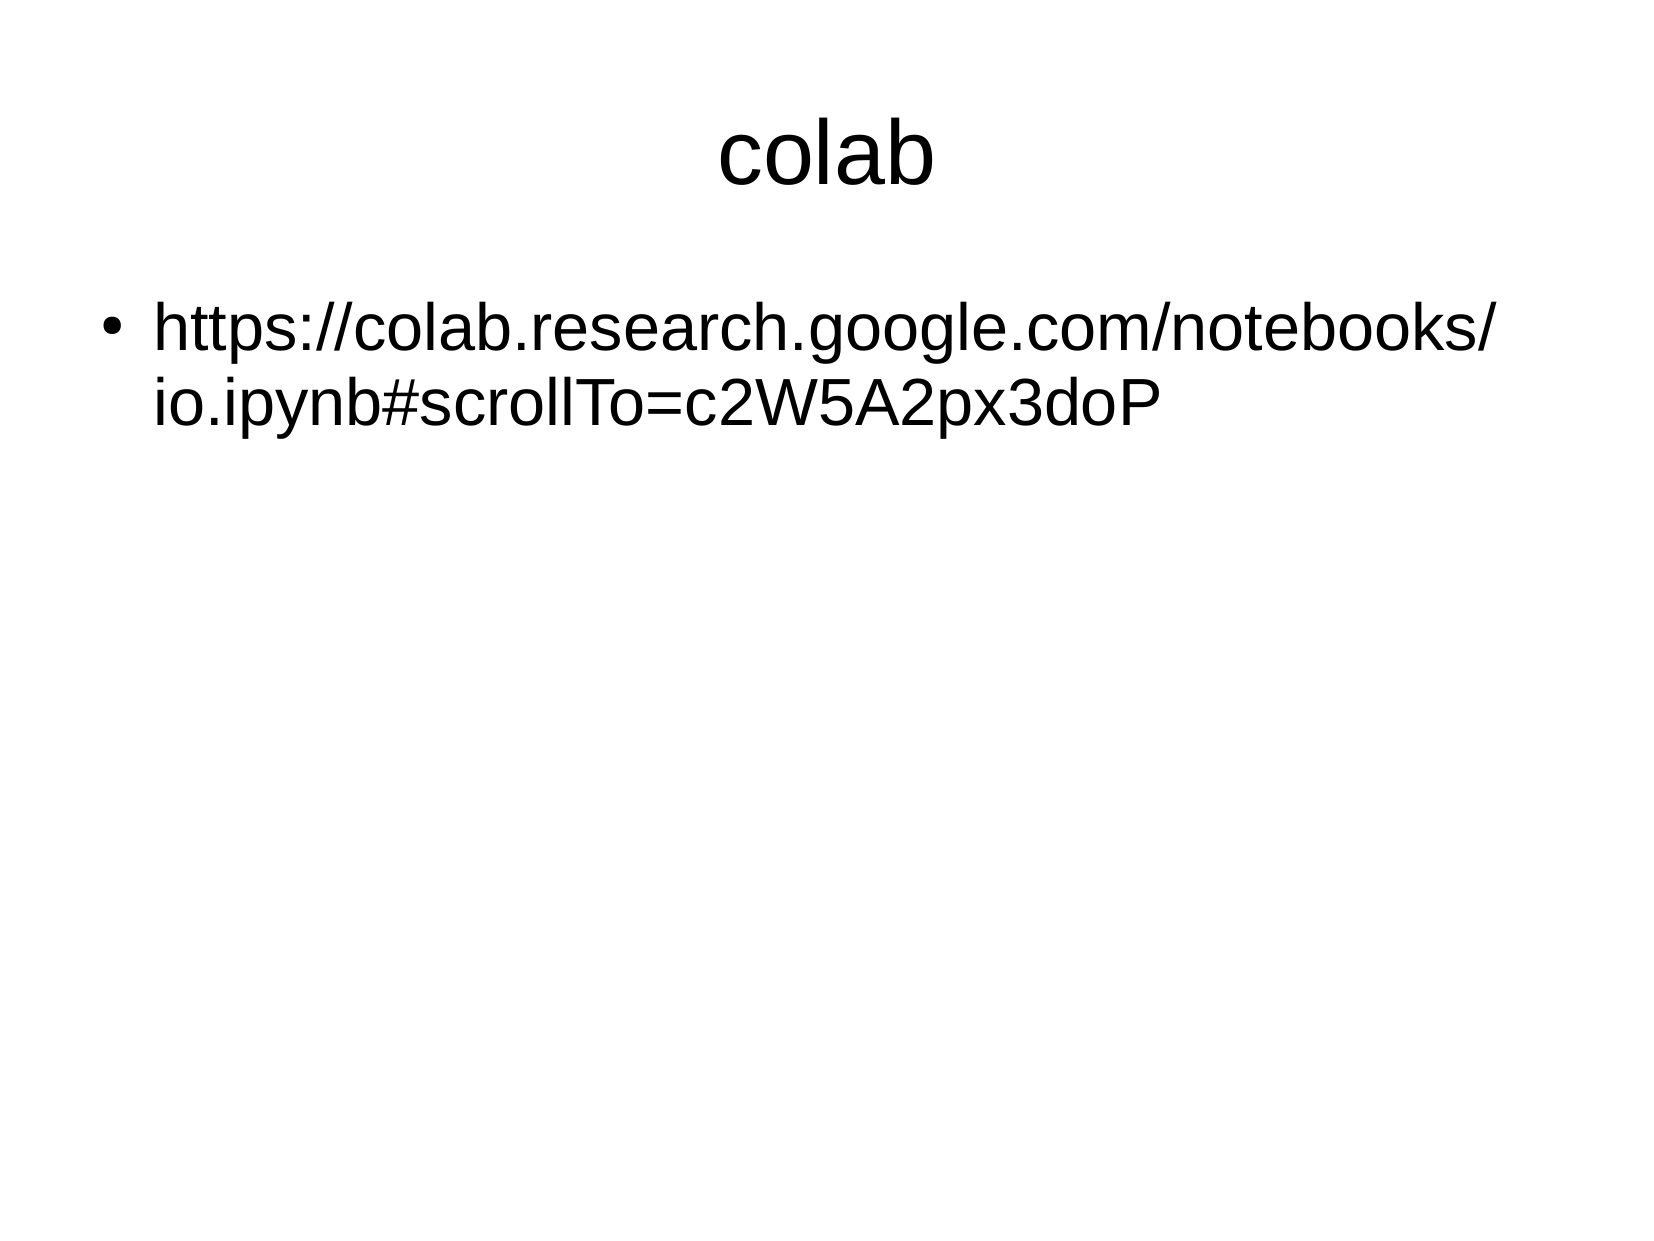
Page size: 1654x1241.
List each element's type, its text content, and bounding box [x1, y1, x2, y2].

title colab [82, 49, 1571, 257]
list https://colab.research.google.com/notebooks/io.ipynb#scrollTo=c2W5A2px3doP [82, 290, 1571, 1010]
